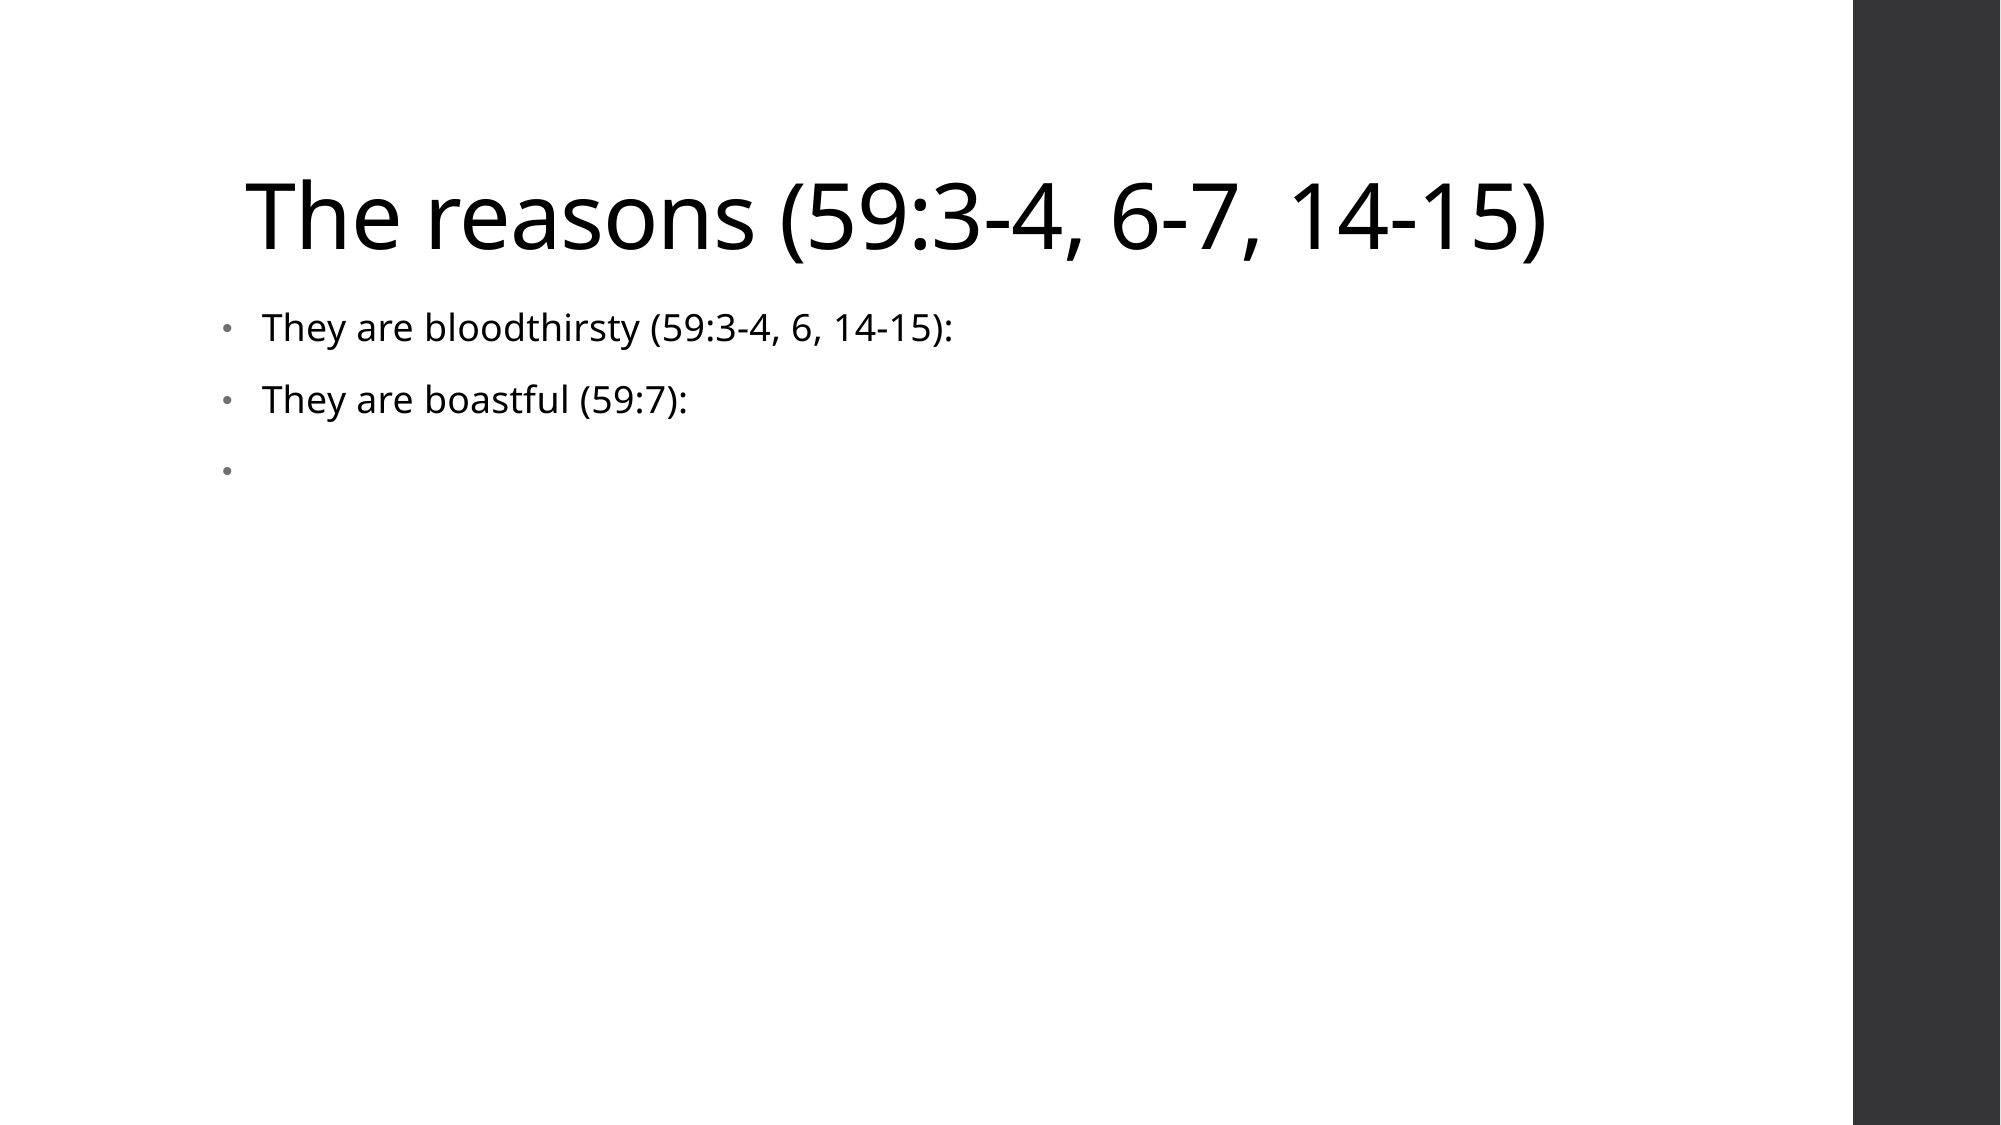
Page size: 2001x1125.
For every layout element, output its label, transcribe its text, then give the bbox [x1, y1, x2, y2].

list They are bloodthirsty (59:3-4, 6, 14-15): They are boastful (59:7): [206, 299, 1617, 1014]
title The reasons (59:3-4, 6-7, 14-15) [206, 60, 1797, 278]
